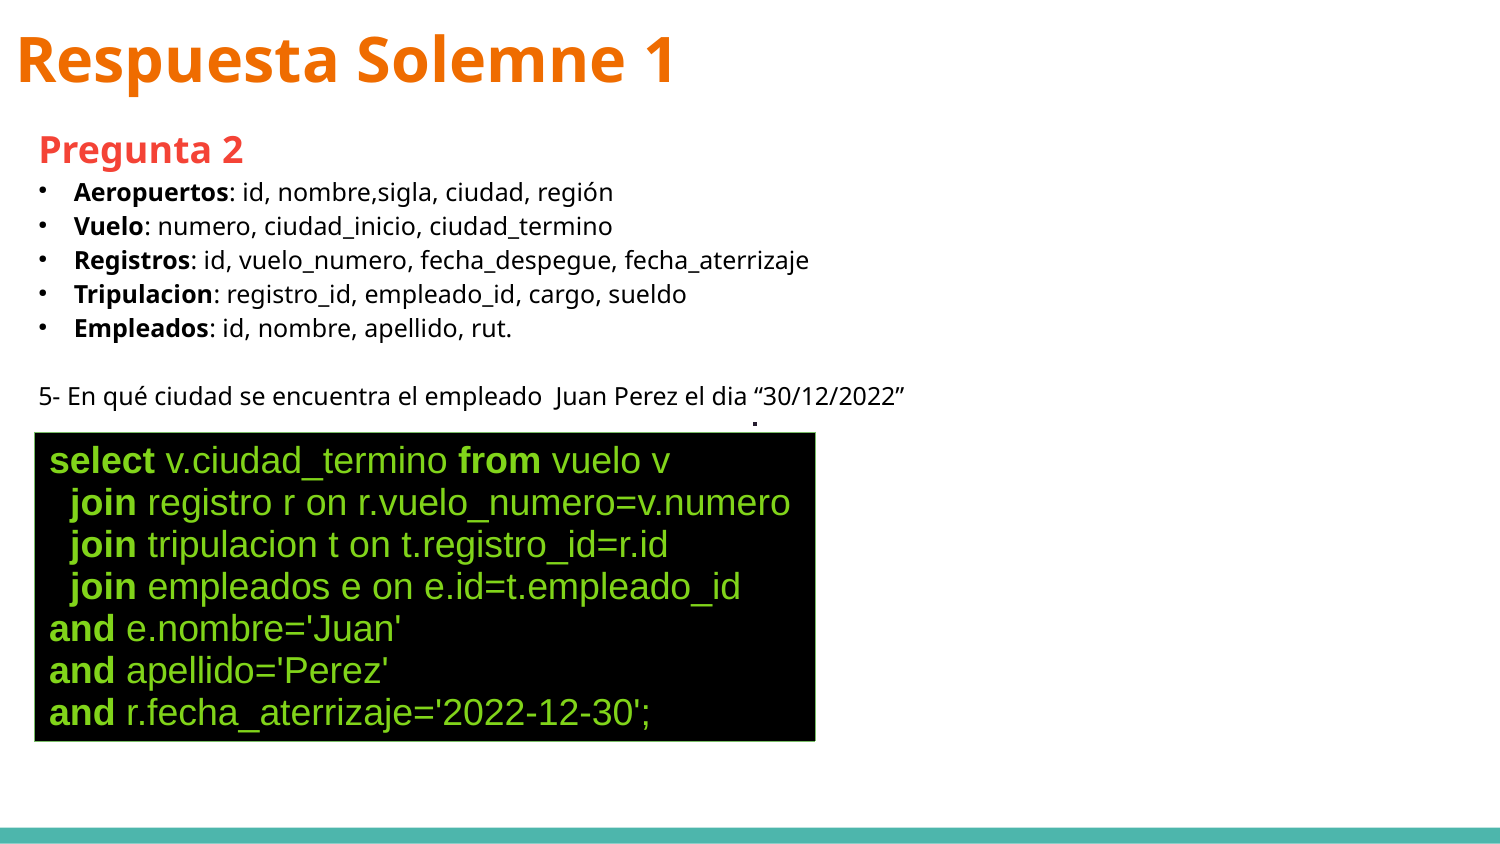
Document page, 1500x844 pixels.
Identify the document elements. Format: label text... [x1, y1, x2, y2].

text_box Pregunta 2 Aeropuertos: id, nombre,sigla, ciudad, región Vuelo: numero, ciudad_inicio, ciudad_termino Registros: id, vuelo_numero, fecha_despegue, fecha_aterrizaje Tripulacion: registro_id, empleado_id, cargo, sueldo Empleados: id, nombre, apellido, rut. 5- En qué ciudad se encuentra el empleado Juan Perez el dia “30/12/2022” [23, 115, 1477, 844]
table_header select v.ciudad_termino from vuelo v join registro r on r.vuelo_numero=v.numero join tripulacion t on t.registro_id=r.id join empleados e on e.id=t.empleado_id and e.nombre='Juan' and apellido='Perez' and r.fecha_aterrizaje='2022-12-30'; [35, 433, 815, 741]
title Respuesta Solemne 1 [0, 0, 1398, 116]
